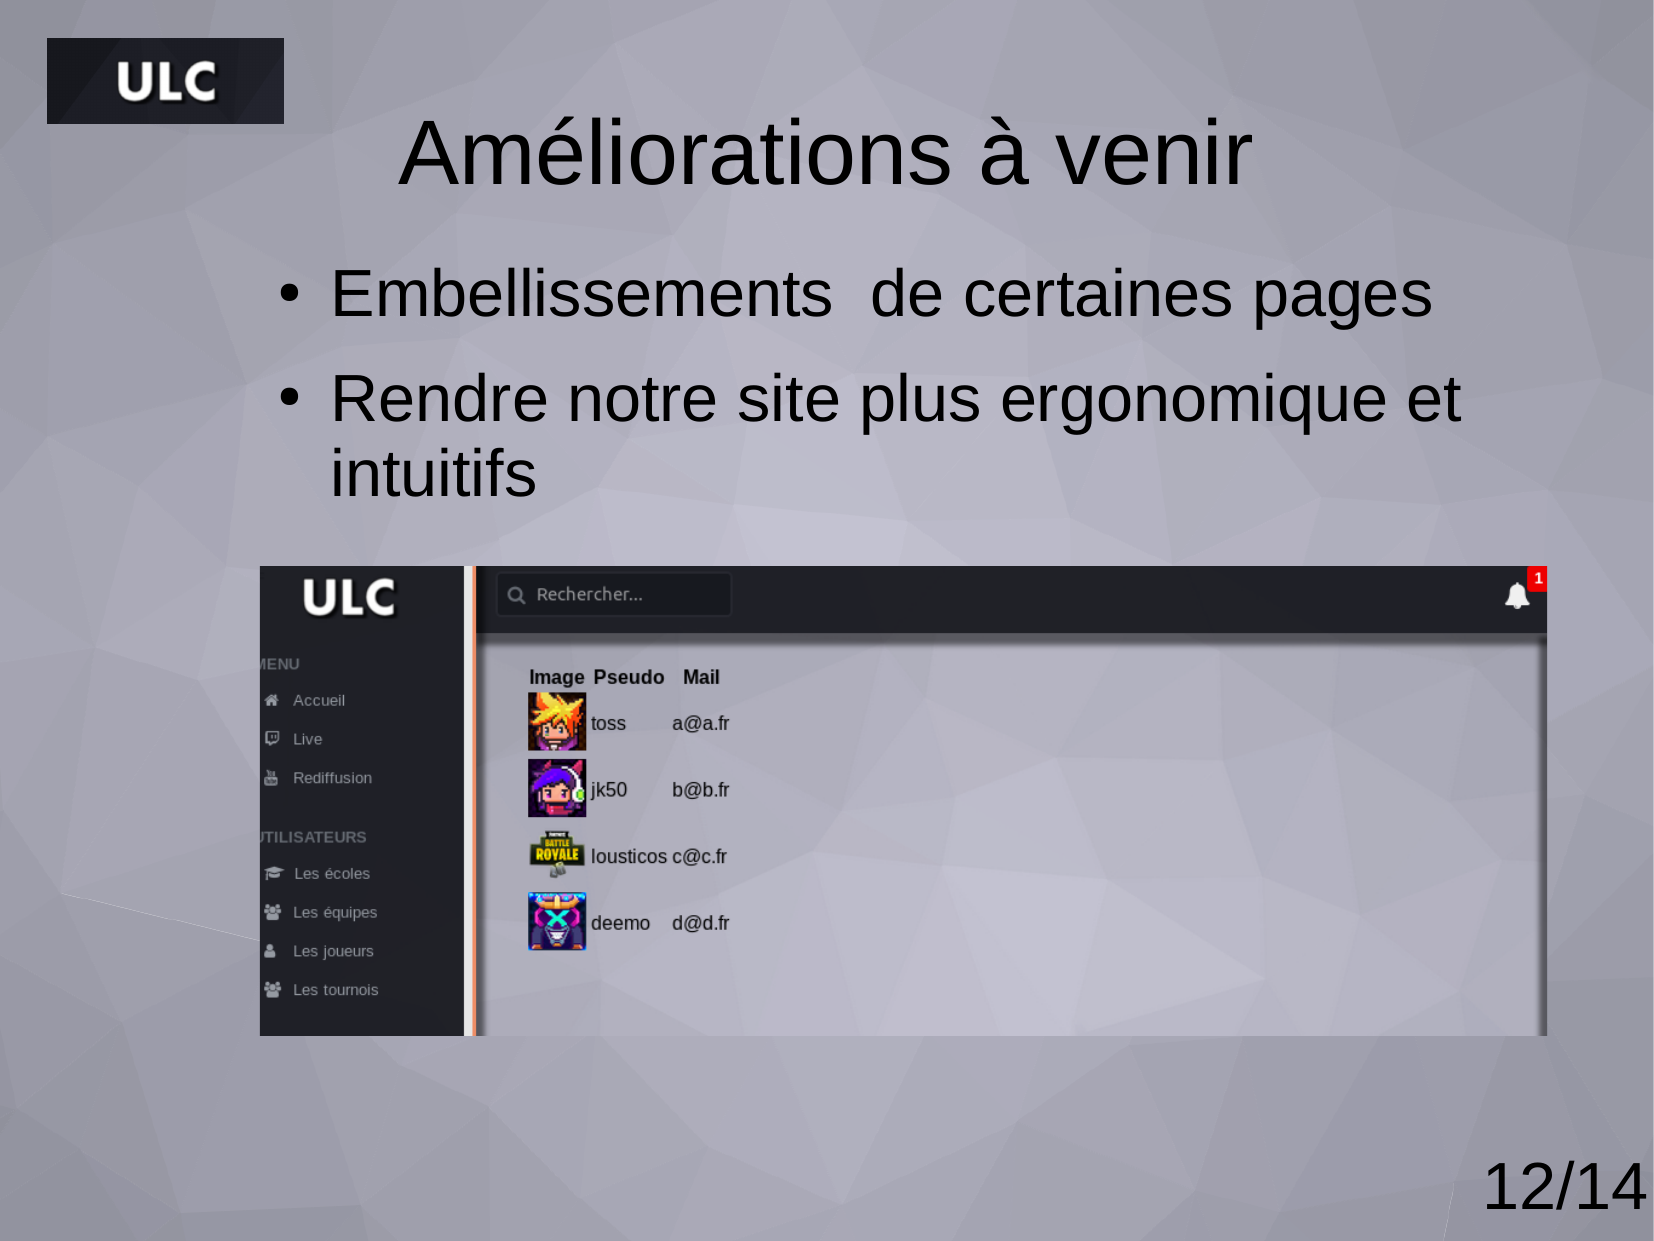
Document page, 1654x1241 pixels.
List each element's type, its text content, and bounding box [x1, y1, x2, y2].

list 12/14 [1411, 1045, 1654, 1217]
list Embellissements de certaines pages Rendre notre site plus ergonomique et intuitifs [259, 256, 1560, 948]
title Améliorations à venir [82, 49, 1571, 257]
picture [0, 0, 1654, 1241]
